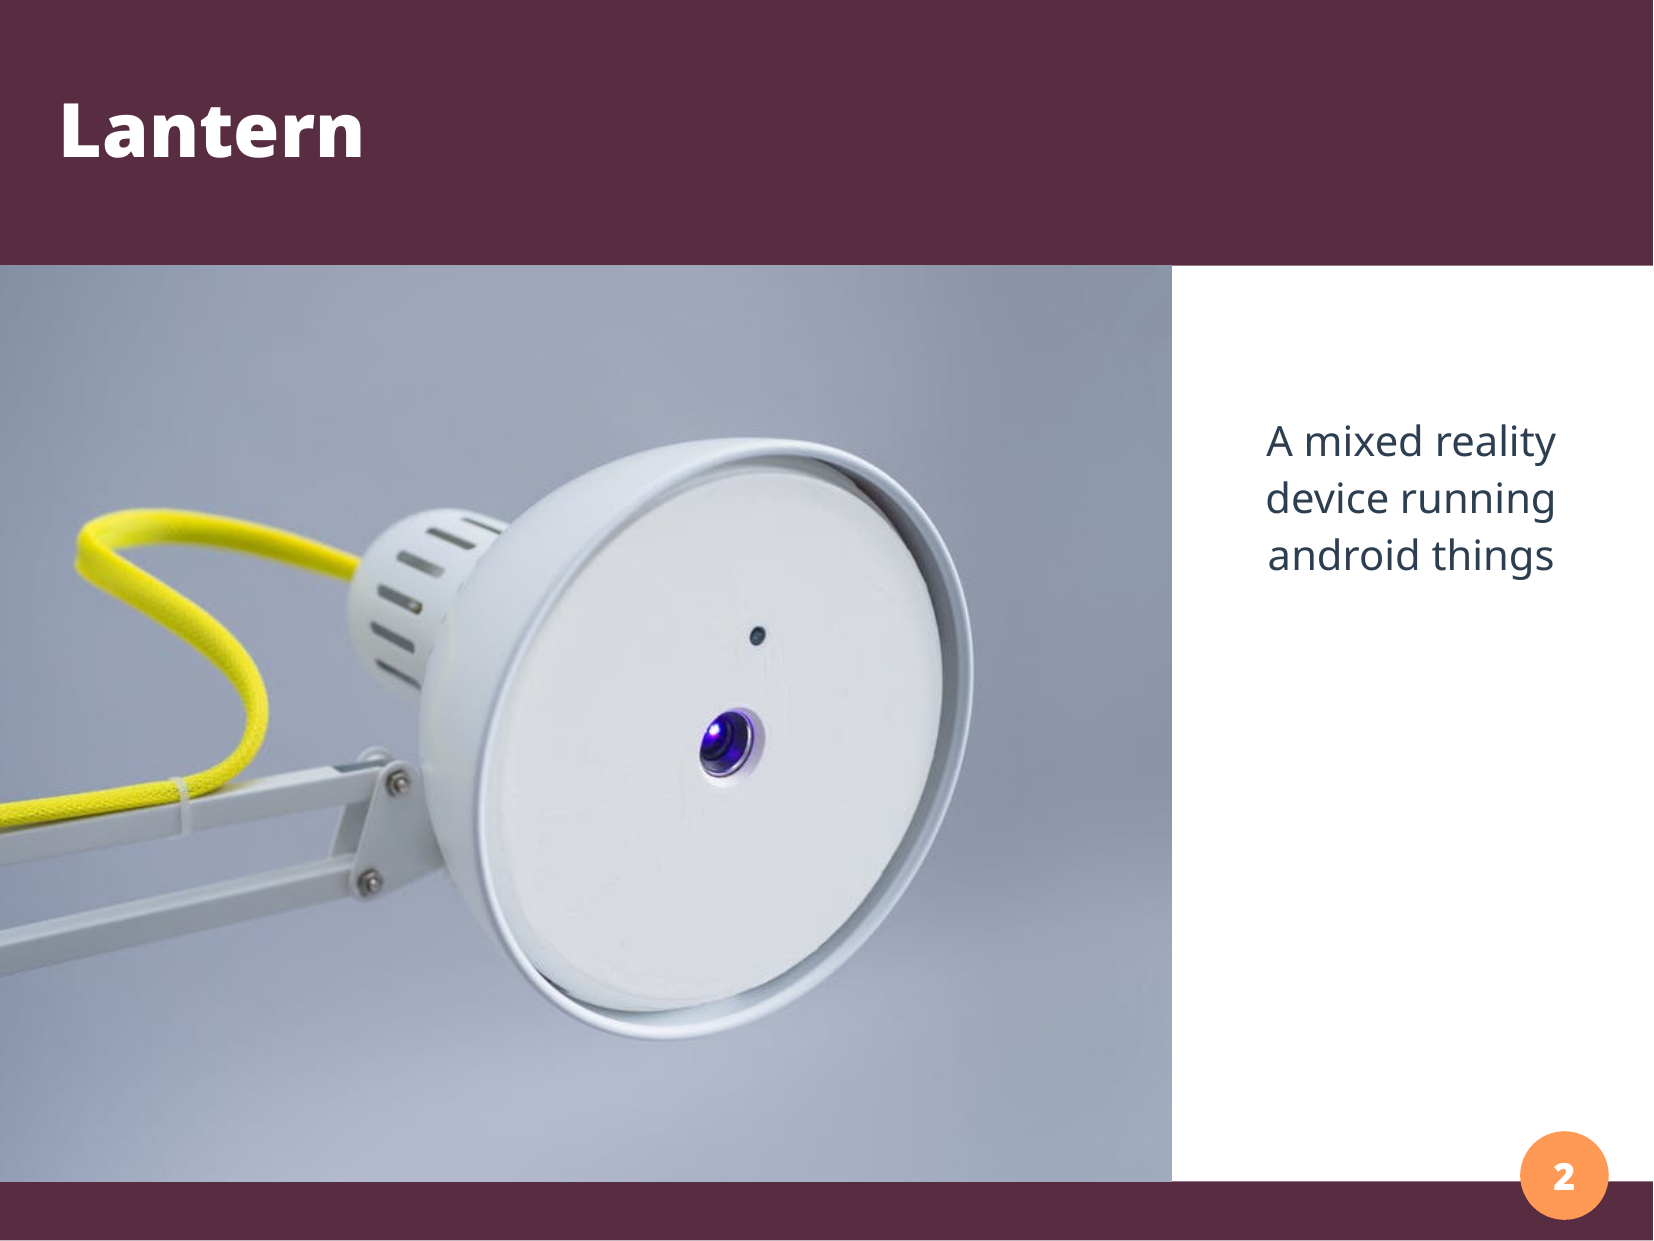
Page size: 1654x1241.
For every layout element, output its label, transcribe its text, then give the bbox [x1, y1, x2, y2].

title Lantern [58, 49, 1594, 207]
picture [0, 265, 1172, 1182]
list A mixed reality device running android things [1176, 324, 1576, 1152]
